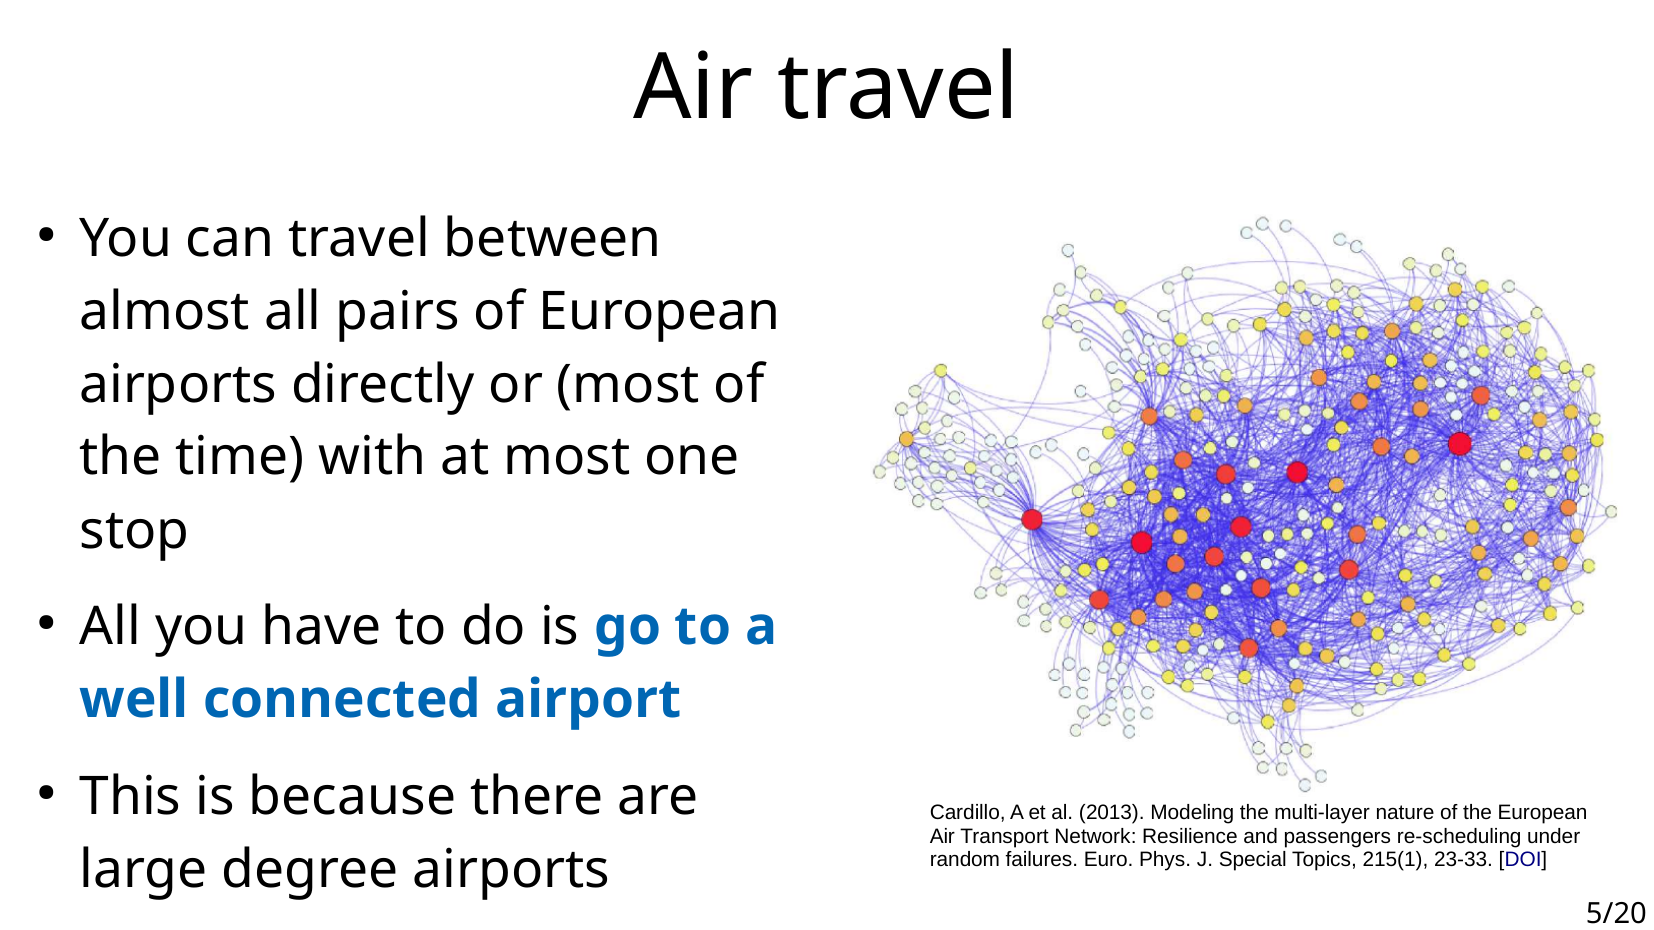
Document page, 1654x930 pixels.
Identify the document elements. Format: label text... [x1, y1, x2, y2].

list You can travel between almost all pairs of European airports directly or (most of the time) with at most one stop All you have to do is go to a well connected airport This is because there are large degree airports [22, 198, 826, 906]
title Air travel [82, 1, 1571, 166]
picture [836, 189, 1638, 804]
text_box Cardillo, A et al. (2013). Modeling the multi-layer nature of the European Air Transport Network: Resilience and passengers re-scheduling under random failures. Euro. Phys. J. Special Topics, 215(1), 23-33. [DOI] [915, 793, 1627, 879]
